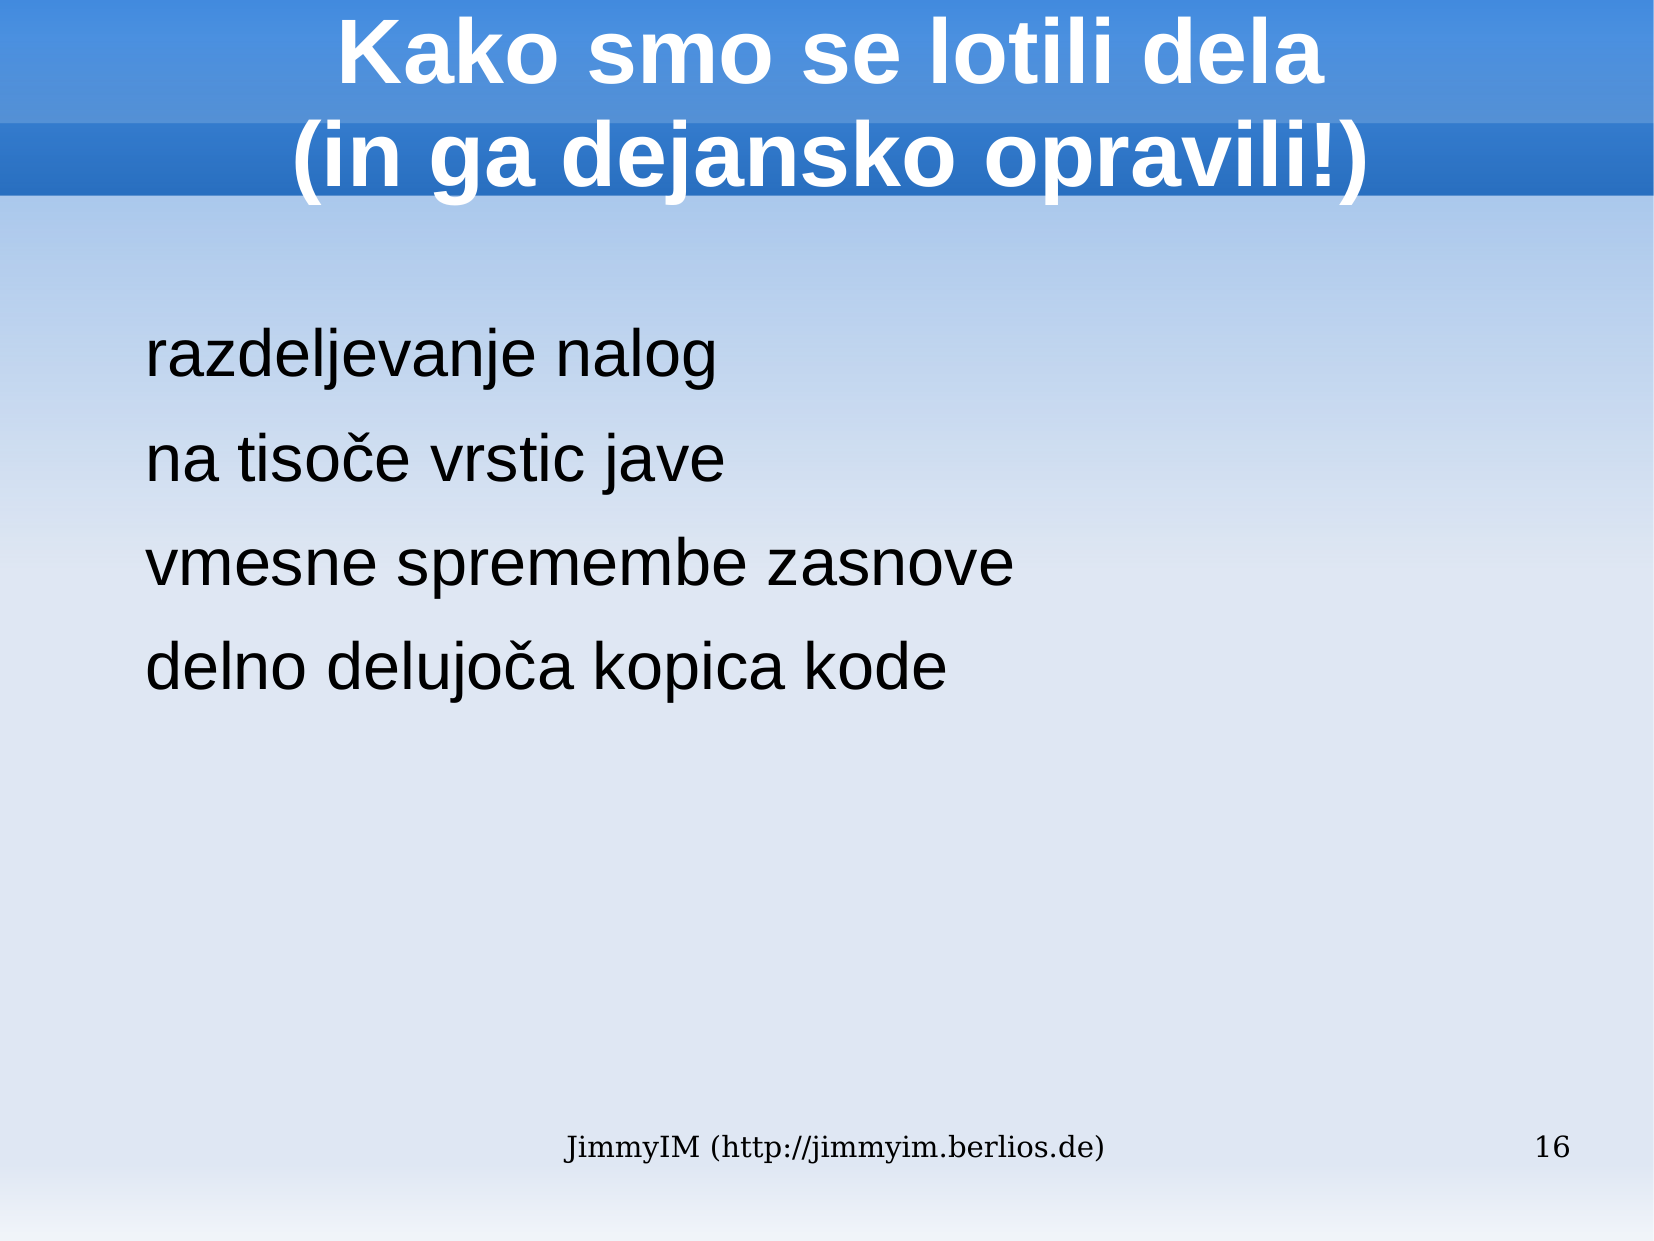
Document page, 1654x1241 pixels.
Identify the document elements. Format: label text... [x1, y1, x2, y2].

list razdeljevanje nalog na tisoče vrstic jave vmesne spremembe zasnove delno delujoča kopica kode [127, 316, 1603, 1174]
title Kako smo se lotili dela (in ga dejansko opravili!) [125, 0, 1538, 208]
picture [0, 0, 1654, 1241]
